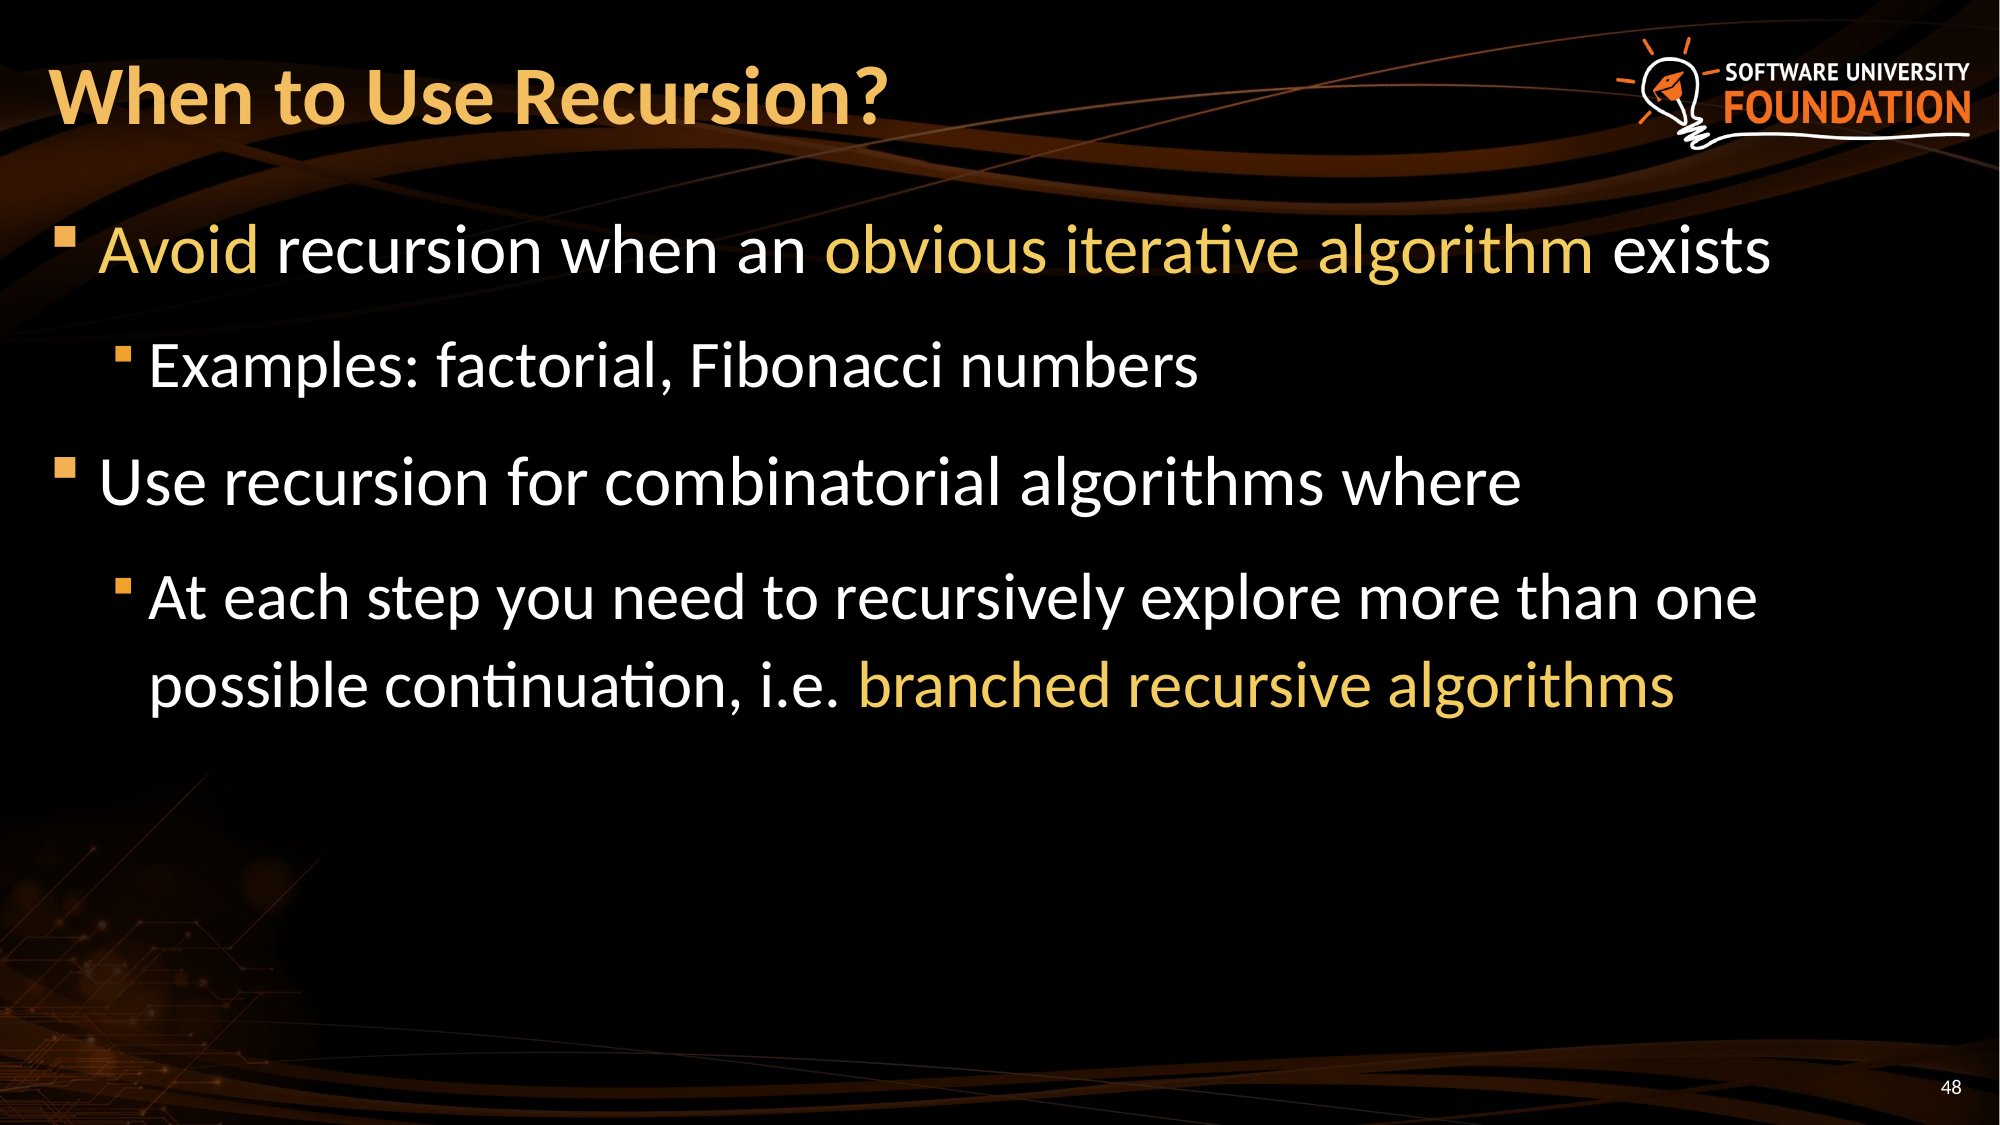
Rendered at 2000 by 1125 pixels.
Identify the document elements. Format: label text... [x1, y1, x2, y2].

list Avoid recursion when an obvious iterative algorithm exists Examples: factorial, Fibonacci numbers Use recursion for combinatorial algorithms where At each step you need to recursively explore more than one possible continuation, i.e. branched recursive algorithms [31, 188, 1968, 1103]
picture [0, 0, 2000, 1125]
title When to Use Recursion? [30, 6, 1602, 189]
